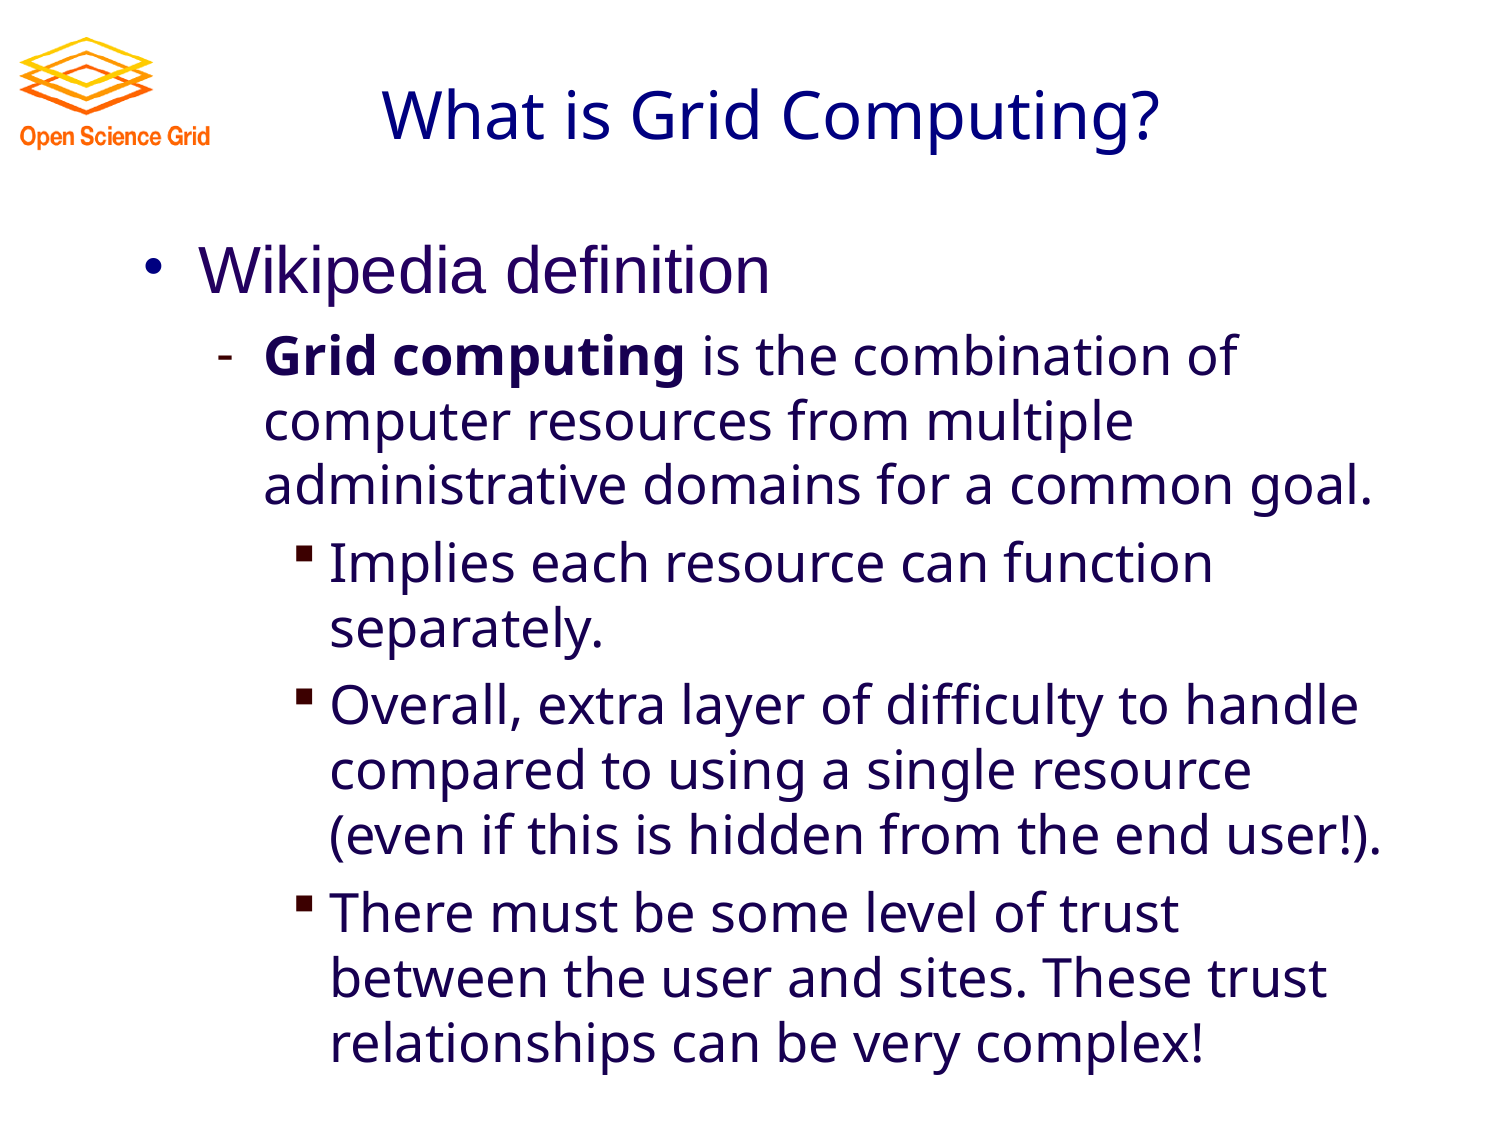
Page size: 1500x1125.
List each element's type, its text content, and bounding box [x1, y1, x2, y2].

picture [0, 14, 229, 167]
title What is Grid Computing? [201, 18, 1342, 207]
list Wikipedia definition Grid computing is the combination of computer resources from multiple administrative domains for a common goal. Implies each resource can function separately. Overall, extra layer of difficulty to handle compared to using a single resource (even if this is hidden from the end user!). There must be some level of trust between the user and sites. These trust relationships can be very complex! [127, 218, 1403, 962]
